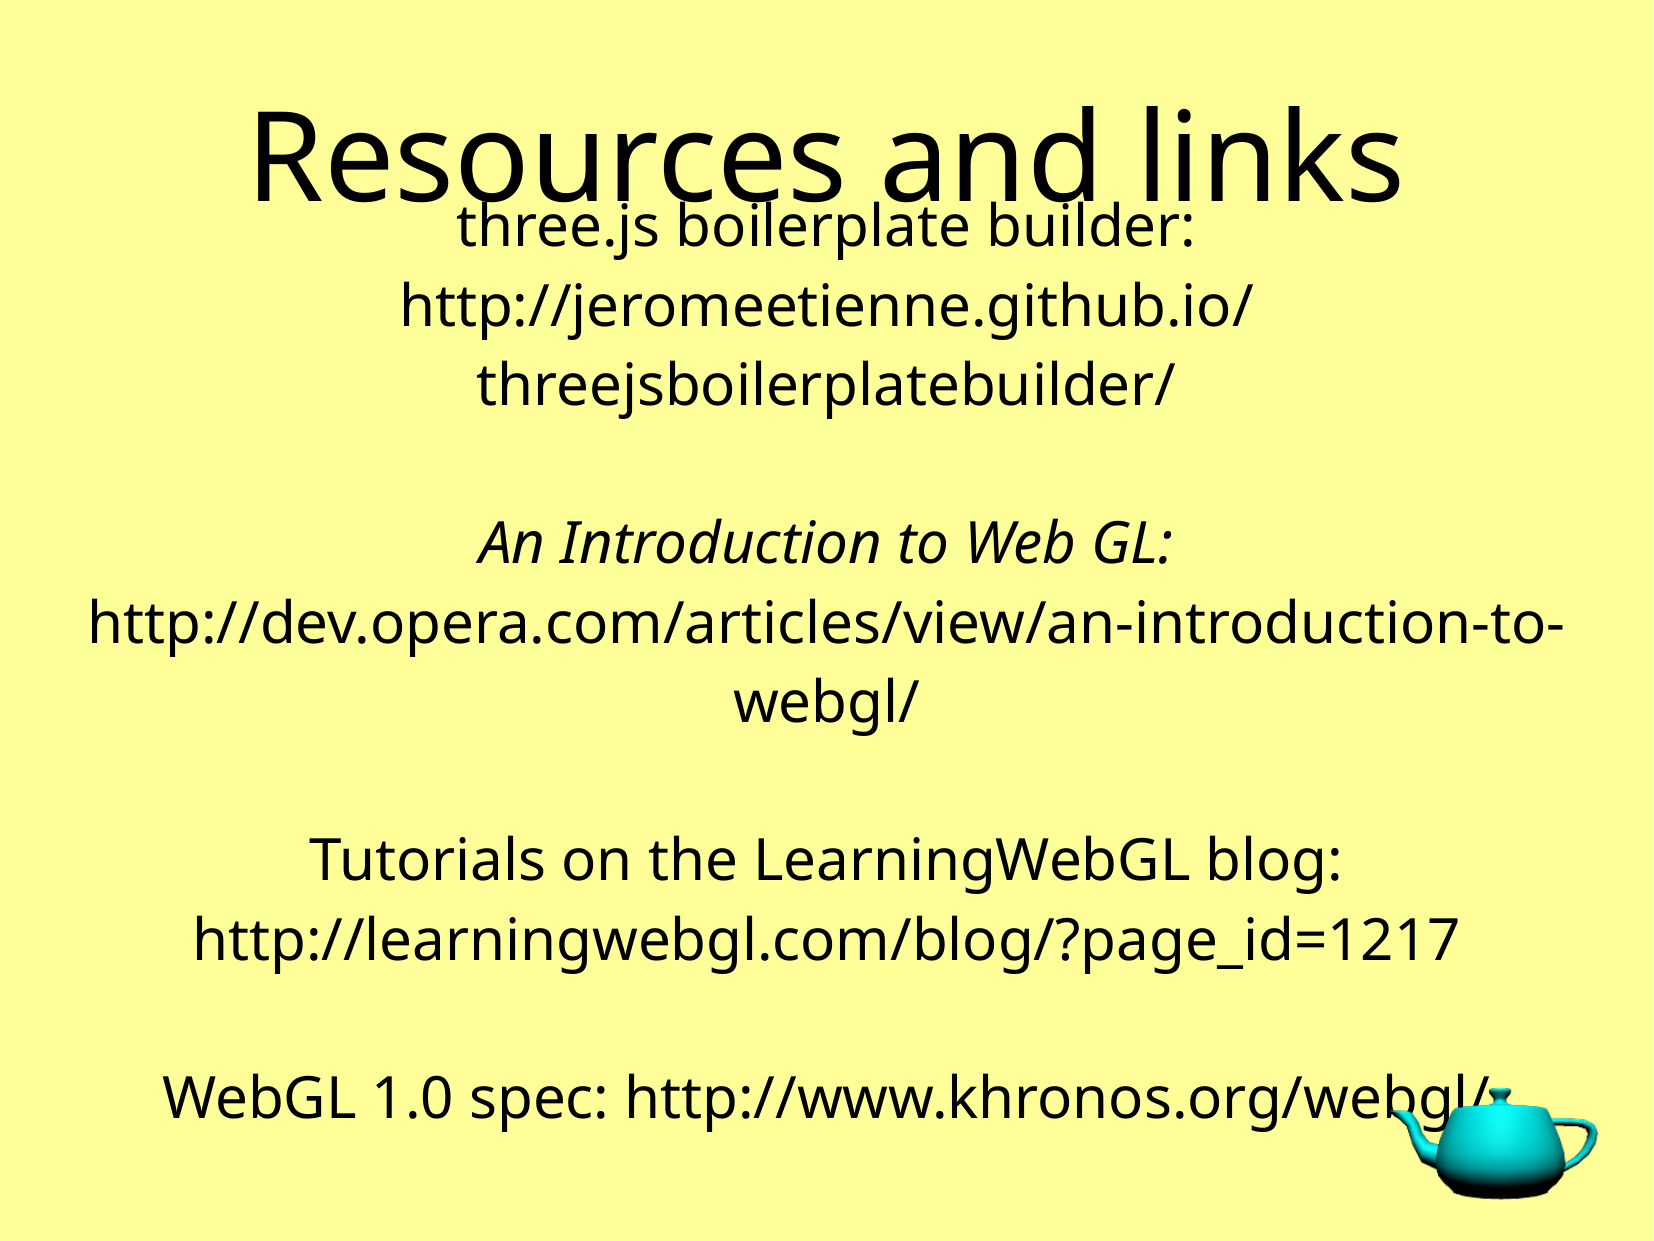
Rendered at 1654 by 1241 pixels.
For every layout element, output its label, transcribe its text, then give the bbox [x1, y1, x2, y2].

title Resources and links [82, 56, 1571, 250]
picture [1387, 1085, 1600, 1201]
subtitle three.js boilerplate builder: http://jeromeetienne.github.io/threejsboilerplatebuilder/ An Introduction to Web GL: http://dev.opera.com/articles/view/an-introduction-to-webgl/ Tutorials on the LearningWebGL blog: http://learningwebgl.com/blog/?page_id=1217 WebGL 1.0 spec: http://www.khronos.org/webgl/ [82, 279, 1571, 1120]
